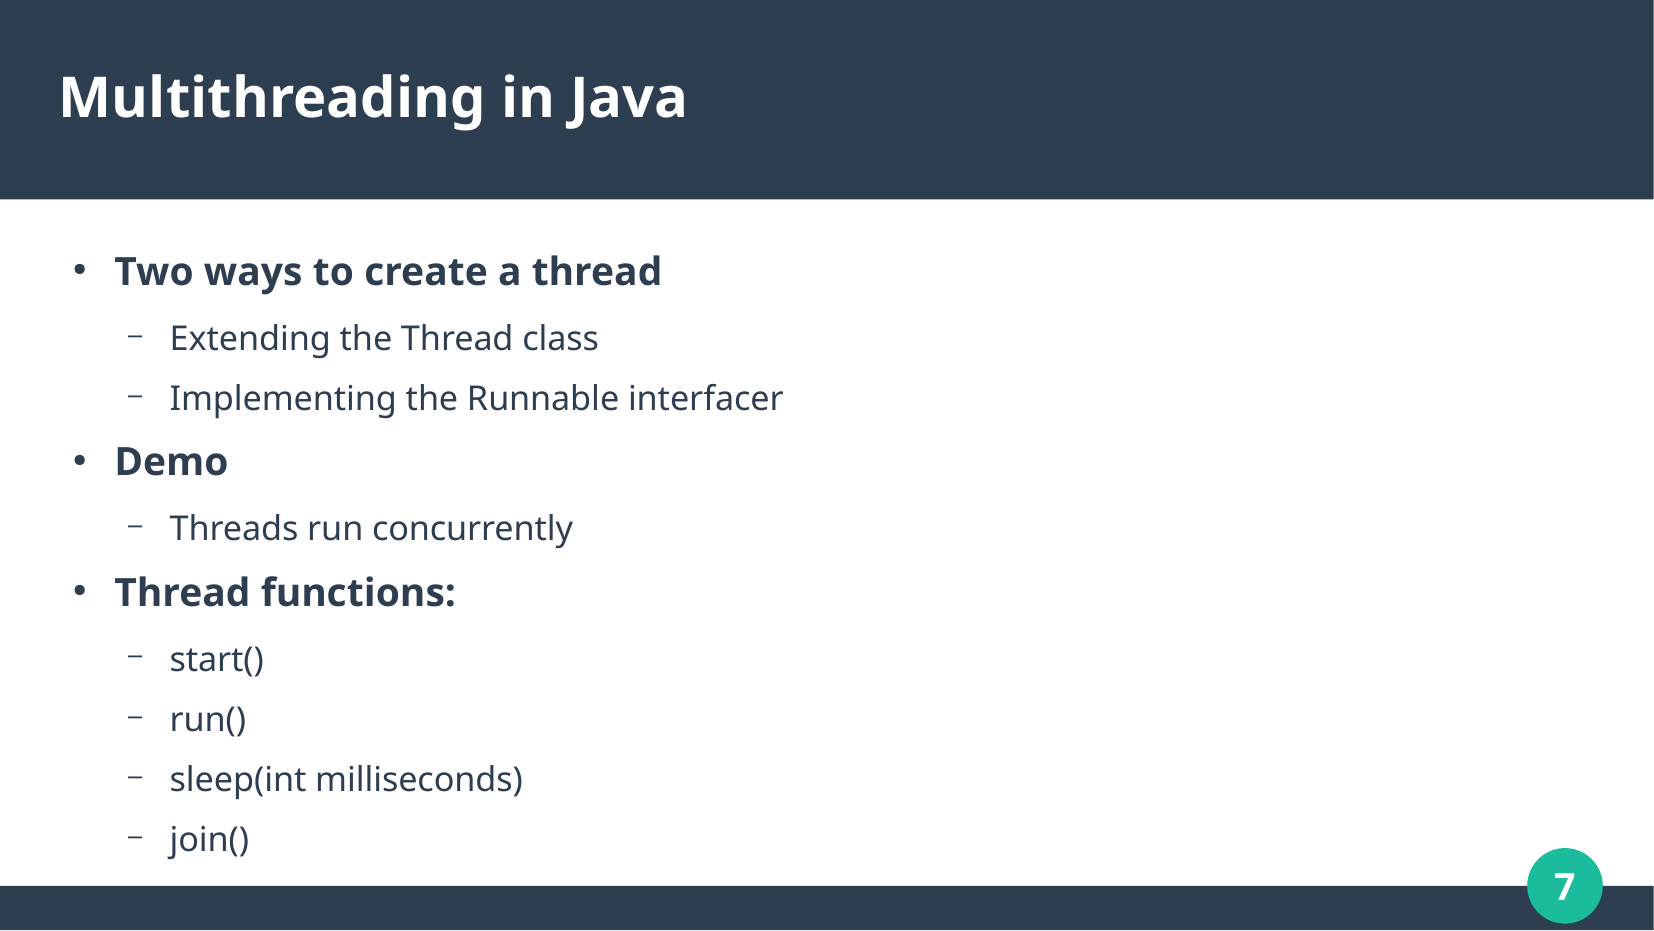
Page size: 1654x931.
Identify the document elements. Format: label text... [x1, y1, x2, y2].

title Multithreading in Java [59, 37, 1595, 155]
list Two ways to create a thread Extending the Thread class Implementing the Runnable interfacer Demo Threads run concurrently Thread functions: start() run() sleep(int milliseconds) join() [59, 243, 1595, 864]
